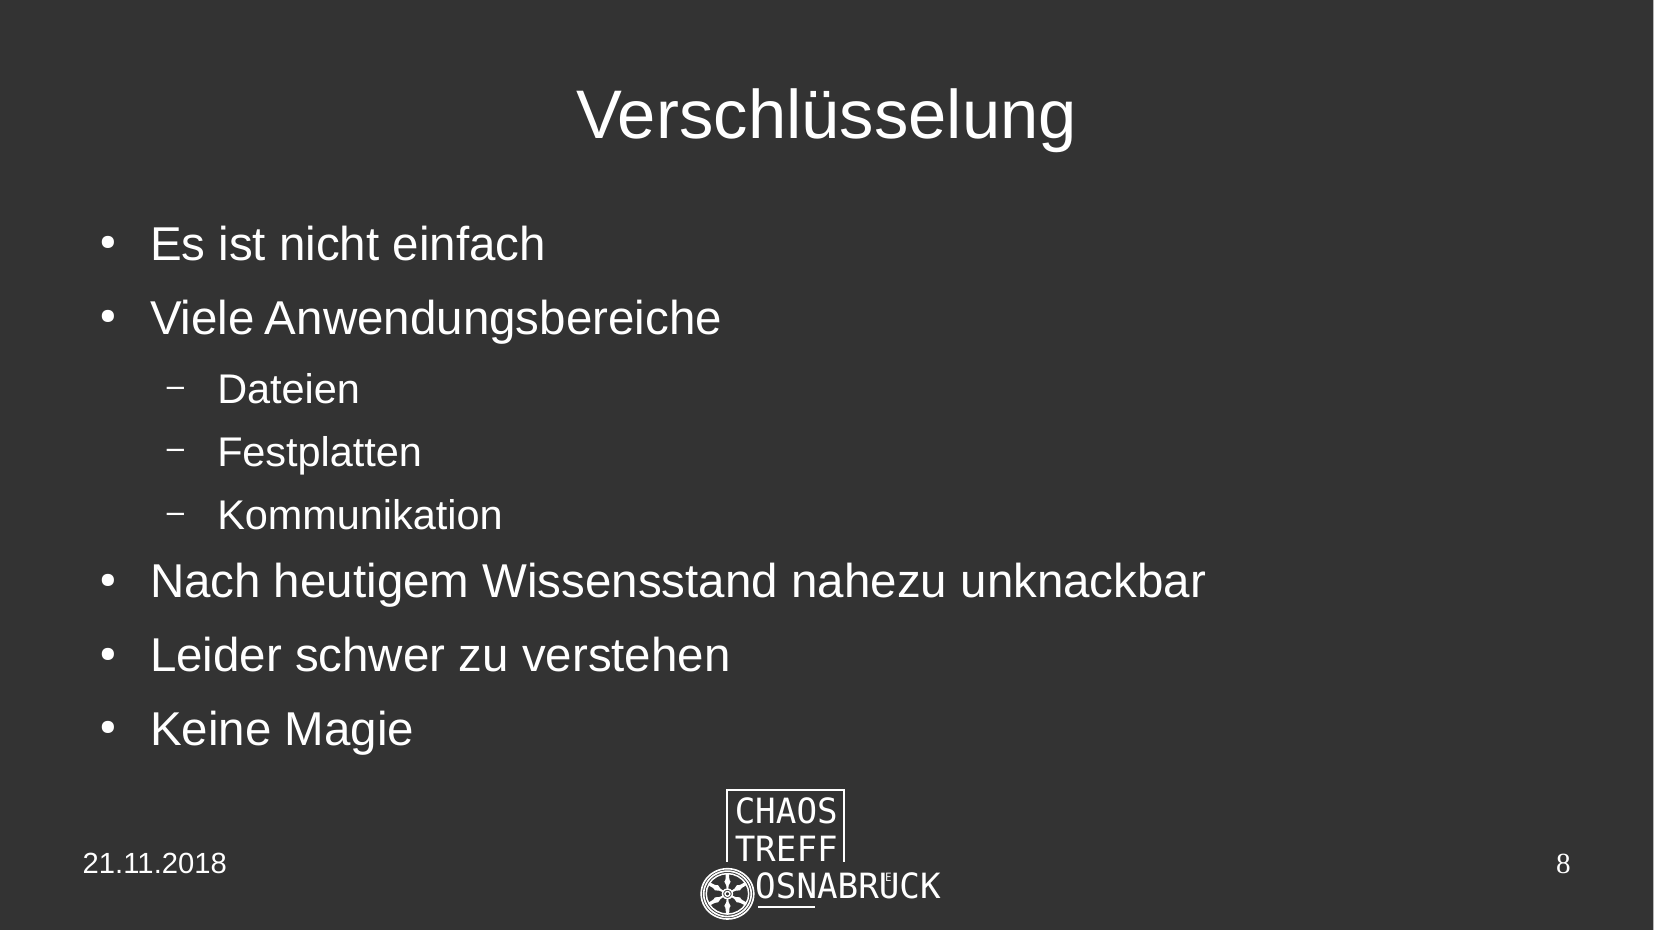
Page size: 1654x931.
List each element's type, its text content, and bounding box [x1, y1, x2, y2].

list Es ist nicht einfach Viele Anwendungsbereiche Dateien Festplatten Kommunikation Nach heutigem Wissensstand nahezu unknackbar Leider schwer zu verstehen Keine Magie [82, 217, 1561, 758]
title Verschlüsselung [82, 37, 1571, 193]
